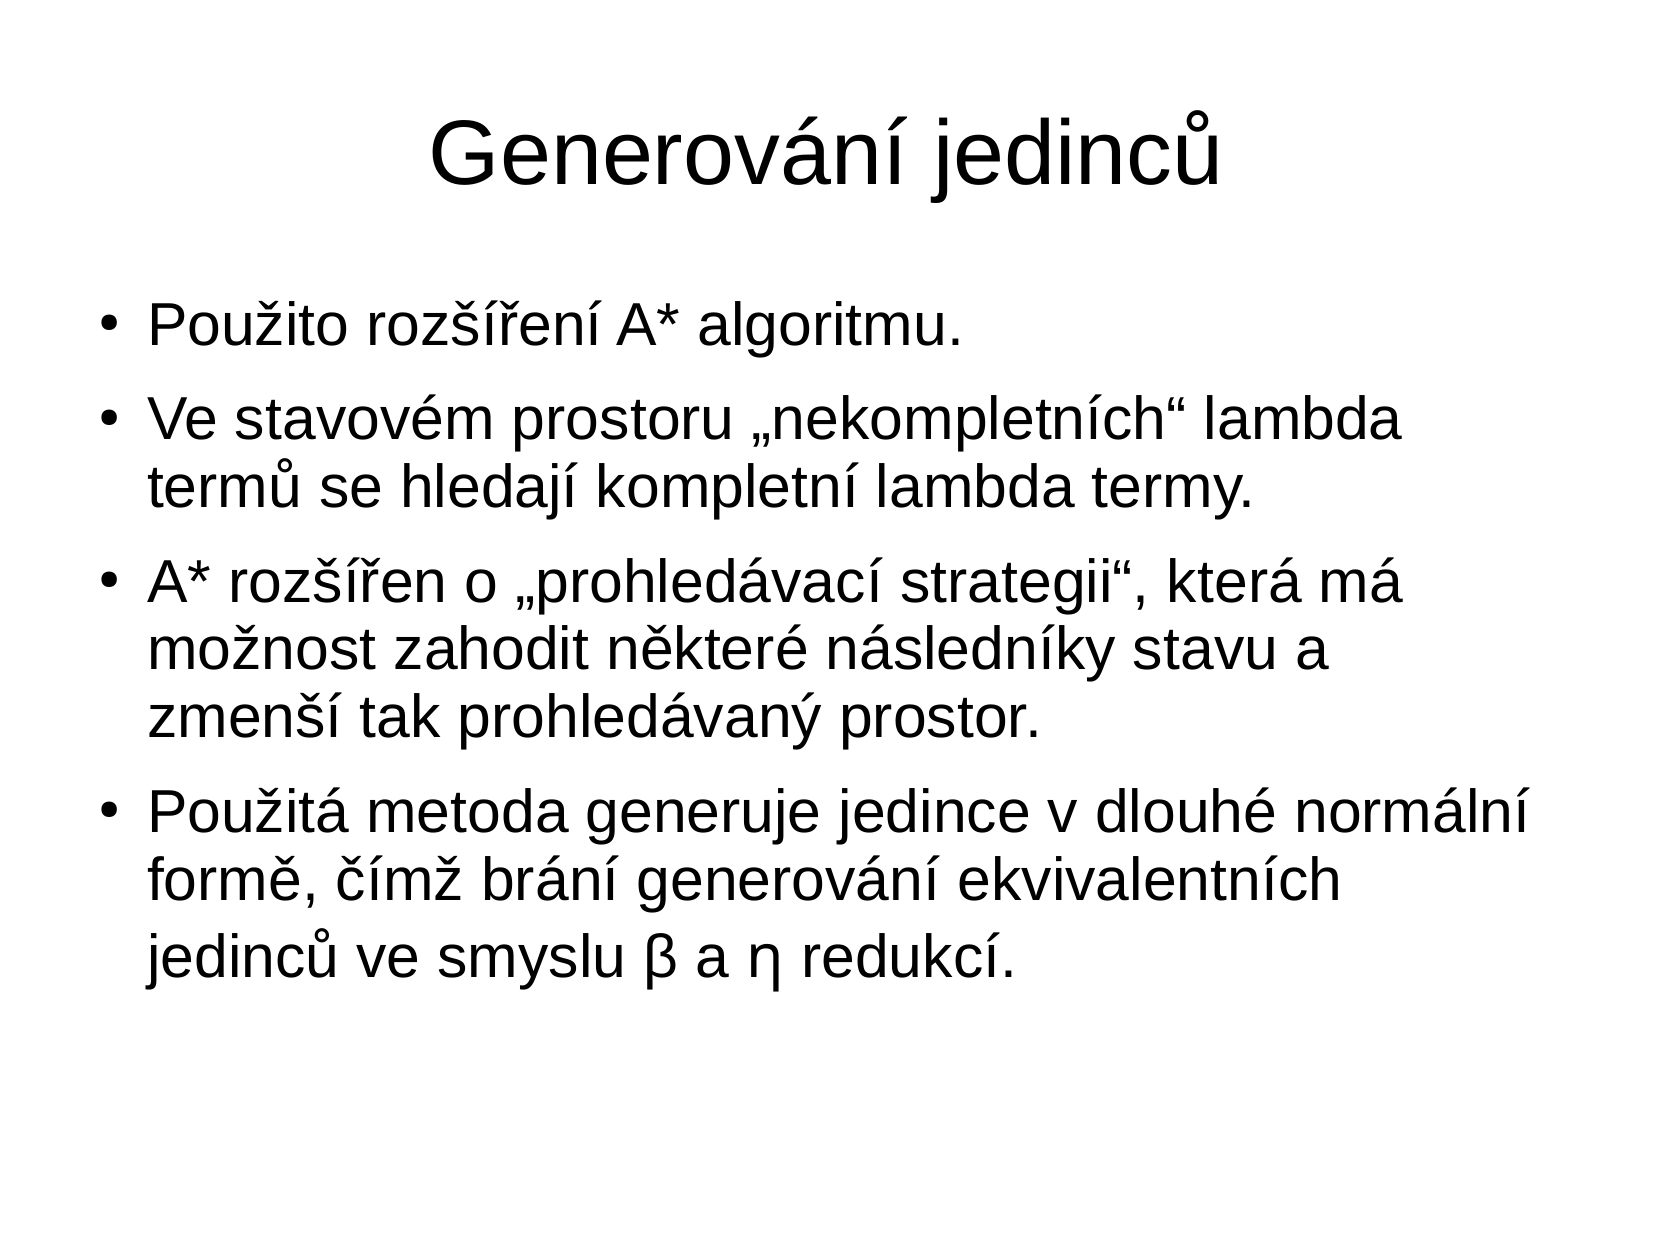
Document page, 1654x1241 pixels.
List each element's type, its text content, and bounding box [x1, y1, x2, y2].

list Použito rozšíření A* algoritmu. Ve stavovém prostoru „nekompletních“ lambda termů se hledají kompletní lambda termy. A* rozšířen o „prohledávací strategii“, která má možnost zahodit některé následníky stavu a zmenší tak prohledávaný prostor. Použitá metoda generuje jedince v dlouhé normální formě, čímž brání generování ekvivalentních jedinců ve smyslu β a η redukcí. [82, 290, 1538, 1010]
title Generování jedinců [82, 49, 1571, 257]
